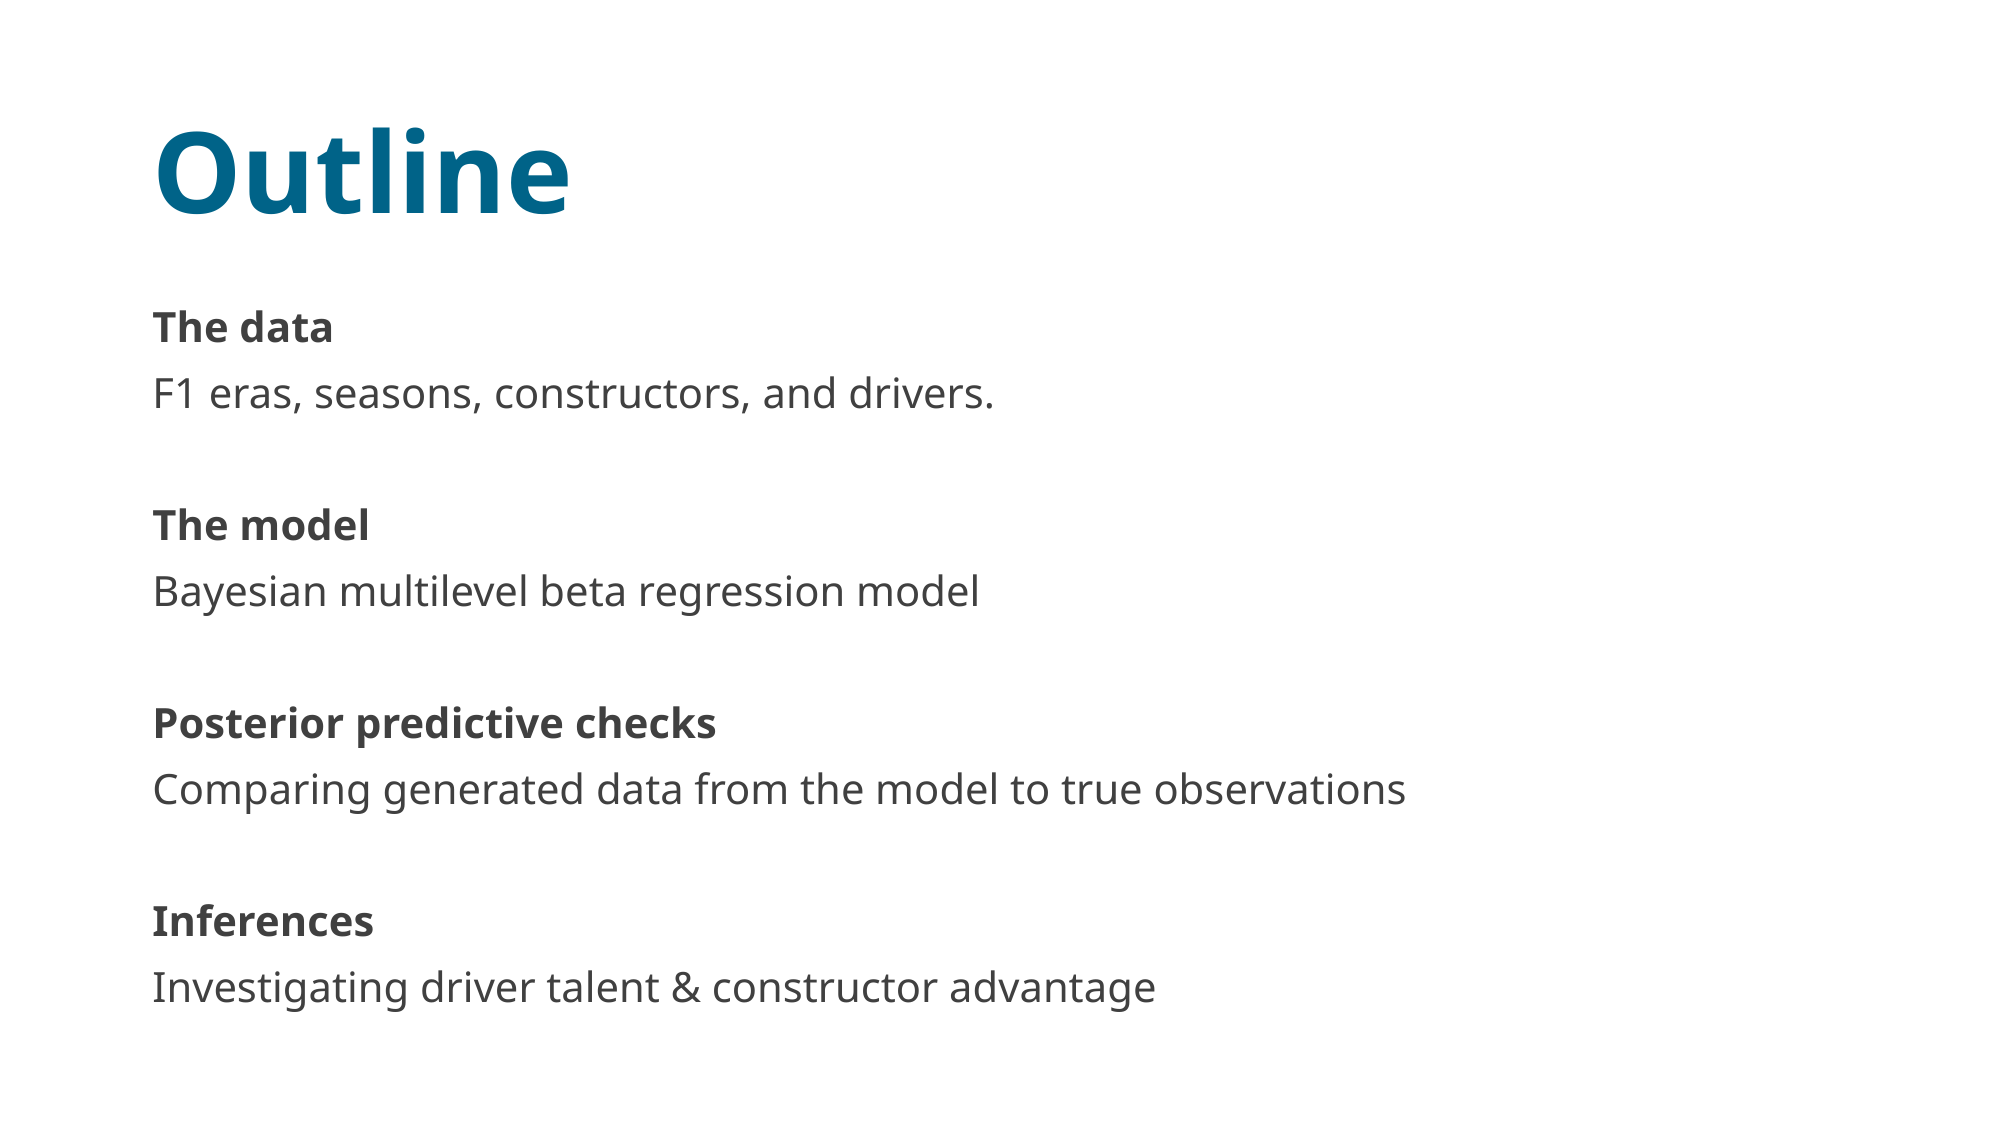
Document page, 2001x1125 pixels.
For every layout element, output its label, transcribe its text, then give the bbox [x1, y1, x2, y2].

list The data F1 eras, seasons, constructors, and drivers. The model Bayesian multilevel beta regression model Posterior predictive checks Comparing generated data from the model to true observations Inferences Investigating driver talent & constructor advantage [137, 299, 1863, 1066]
title Outline [137, 59, 1863, 278]
